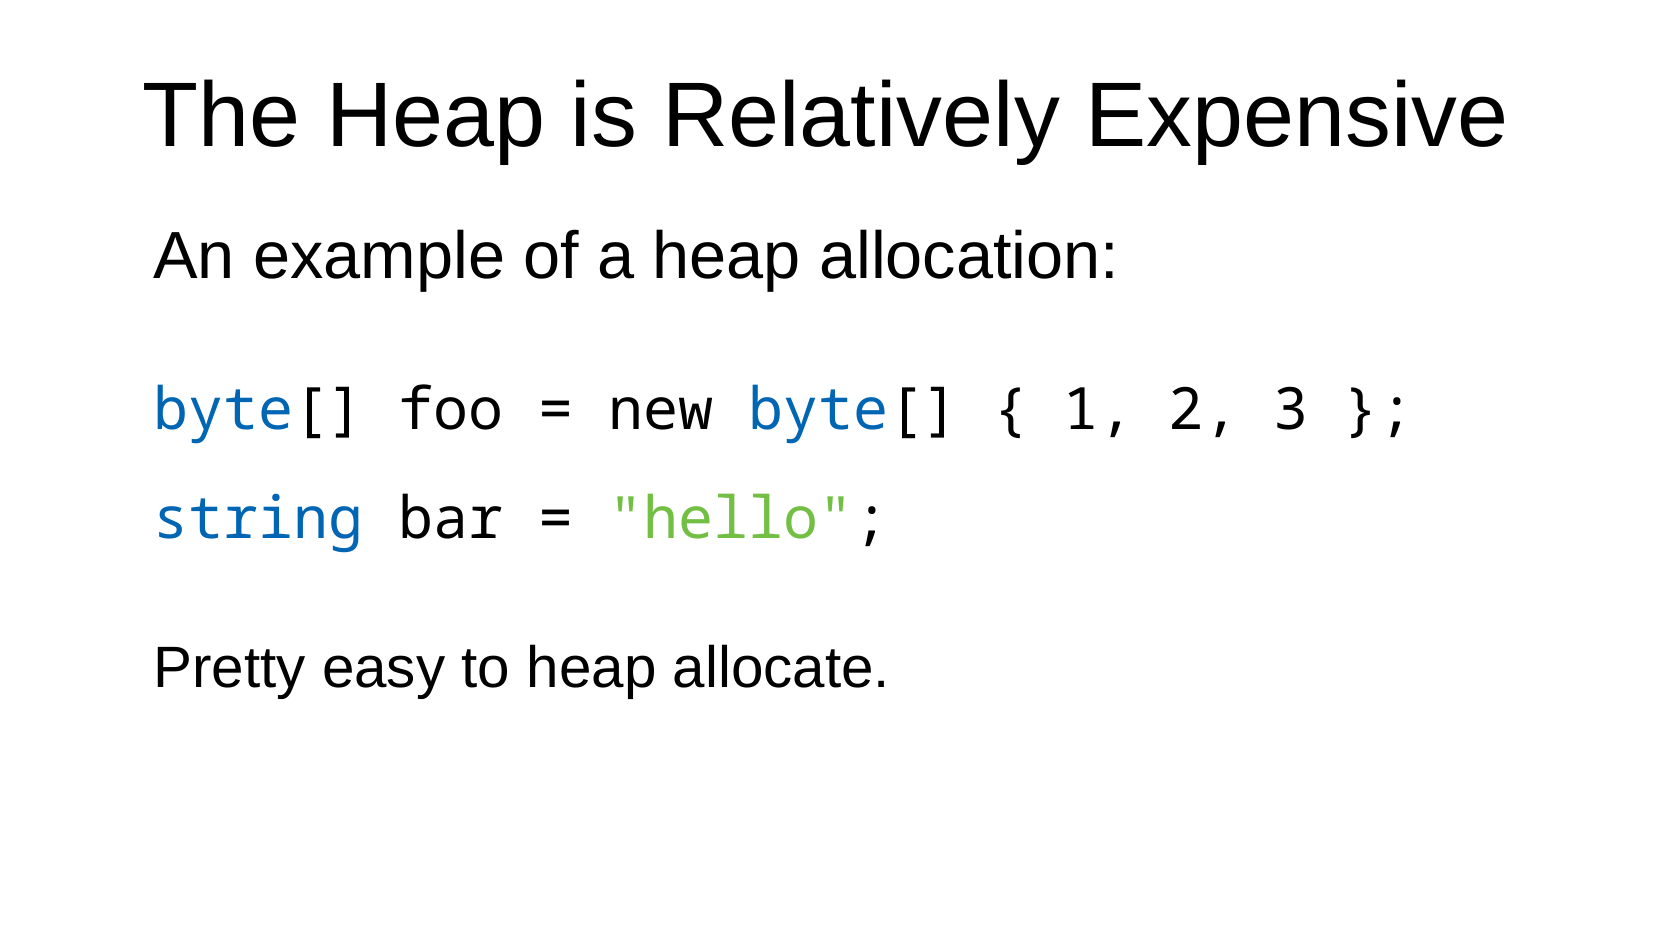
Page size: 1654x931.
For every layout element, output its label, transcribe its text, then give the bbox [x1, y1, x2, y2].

list An example of a heap allocation: byte[] foo = new byte[] { 1, 2, 3 }; string bar = "hello"; Pretty easy to heap allocate. [82, 217, 1571, 758]
title The Heap is Relatively Expensive [82, 37, 1571, 193]
